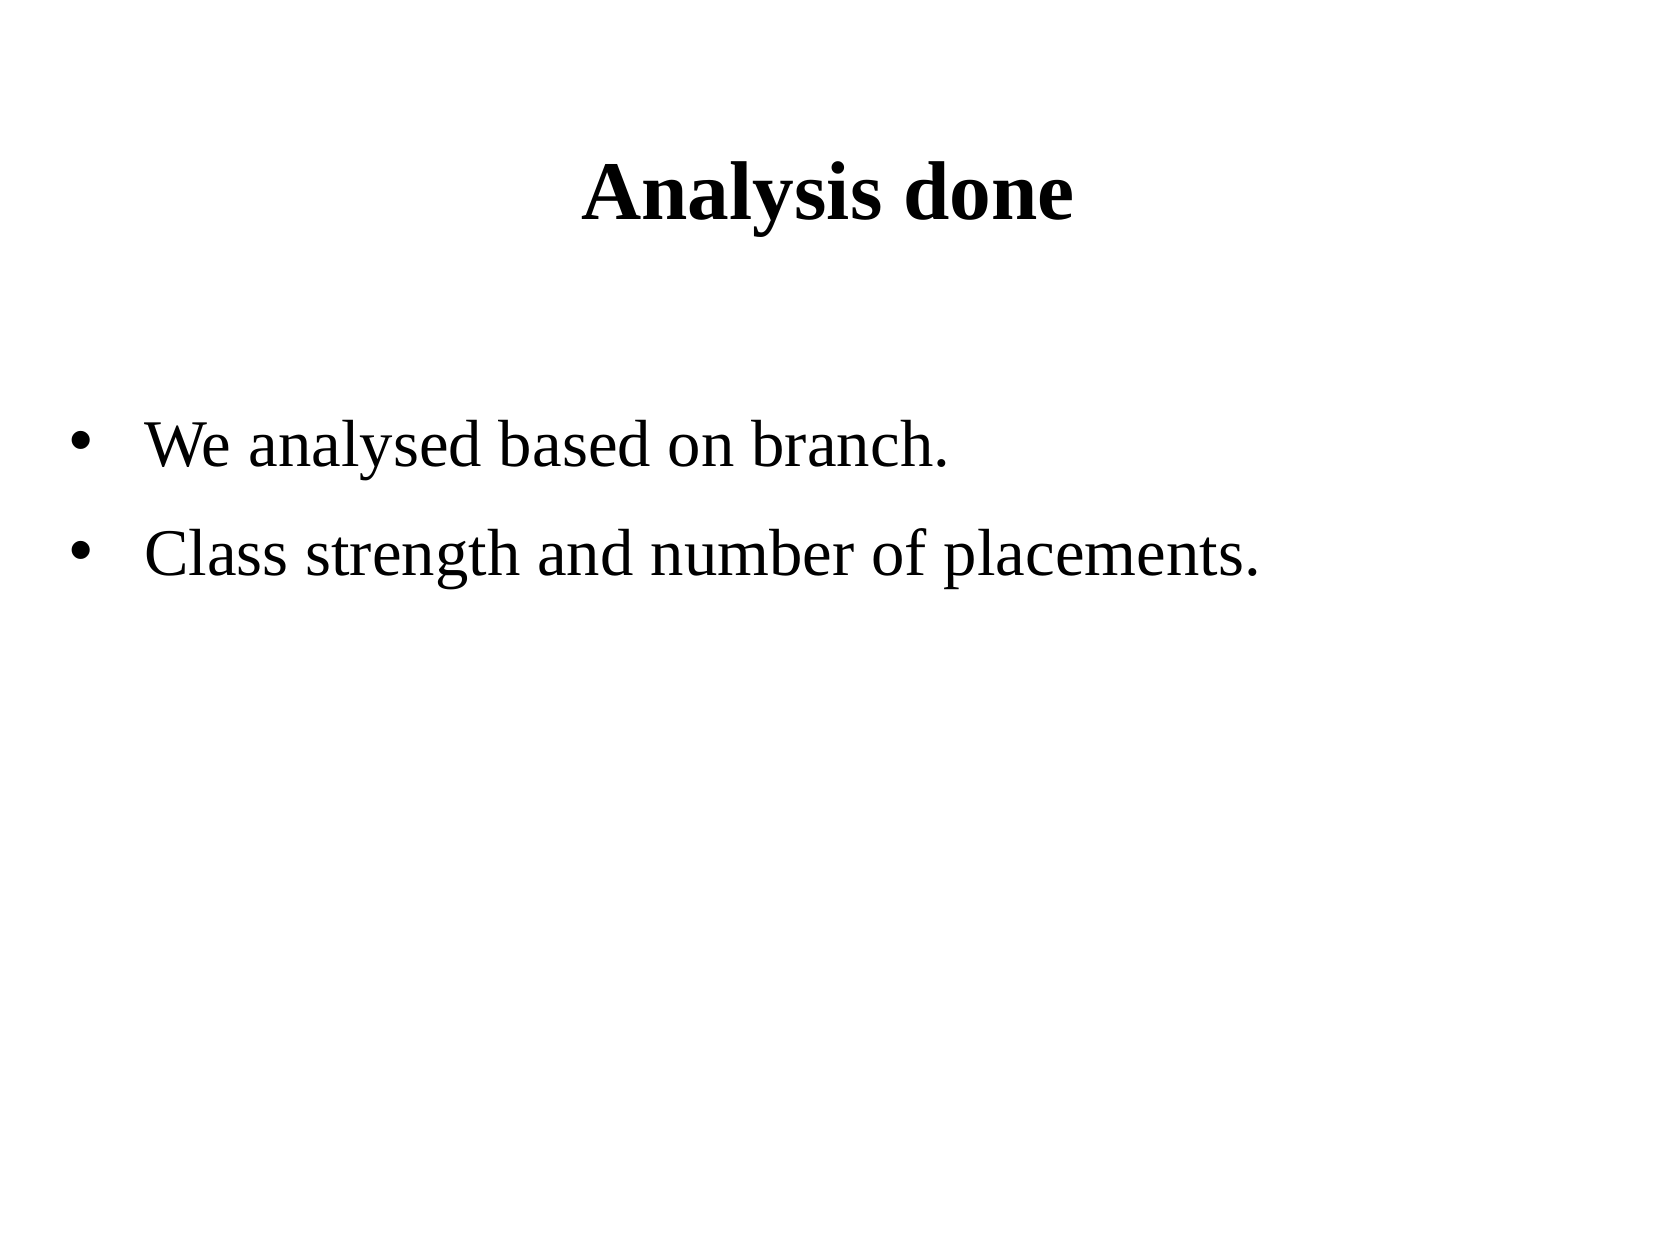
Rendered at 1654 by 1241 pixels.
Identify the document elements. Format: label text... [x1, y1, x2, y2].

list We analysed based on branch. Class strength and number of placements. [69, 399, 1538, 1153]
title Analysis done [94, 40, 1583, 331]
